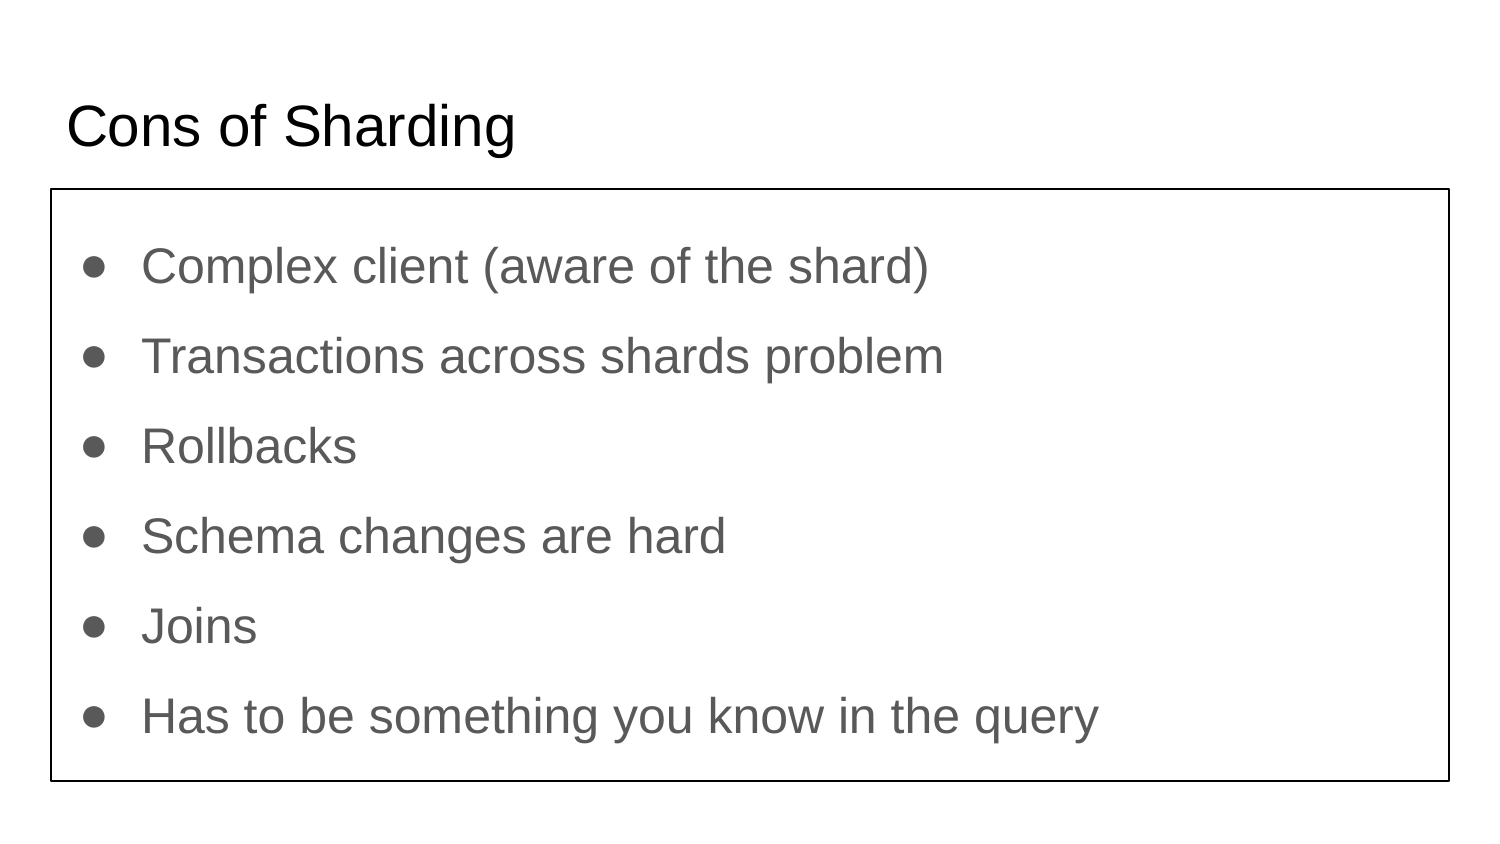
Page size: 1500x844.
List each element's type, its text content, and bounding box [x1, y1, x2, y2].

list Complex client (aware of the shard) Transactions across shards problem Rollbacks Schema changes are hard Joins Has to be something you know in the query [51, 189, 1449, 782]
title Cons of Sharding [51, 72, 1449, 167]
